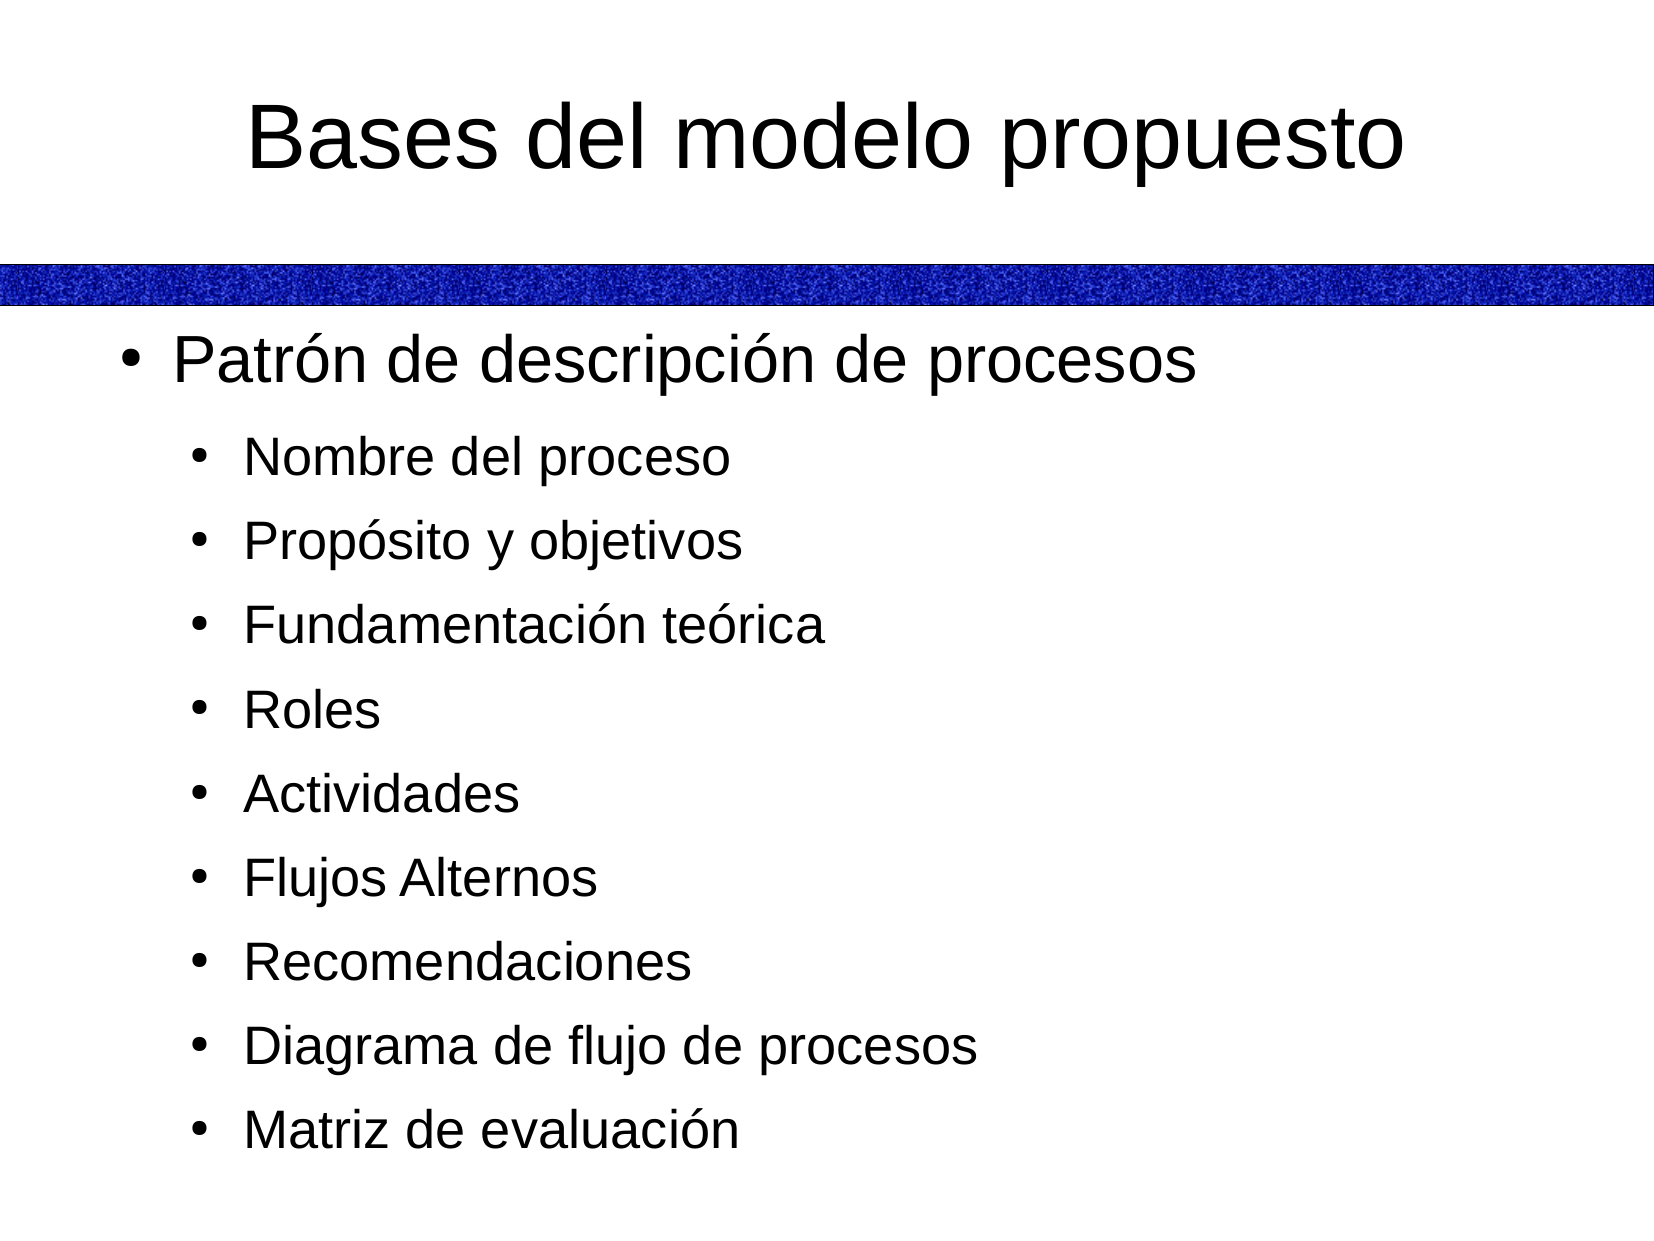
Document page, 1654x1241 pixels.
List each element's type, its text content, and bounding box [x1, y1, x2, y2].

list Patrón de descripción de procesos Nombre del proceso Propósito y objetivos Fundamentación teórica Roles Actividades Flujos Alternos Recomendaciones Diagrama de flujo de procesos Matriz de evaluación [101, 322, 1549, 1161]
title Bases del modelo propuesto [58, 14, 1595, 260]
picture [0, 265, 1653, 305]
